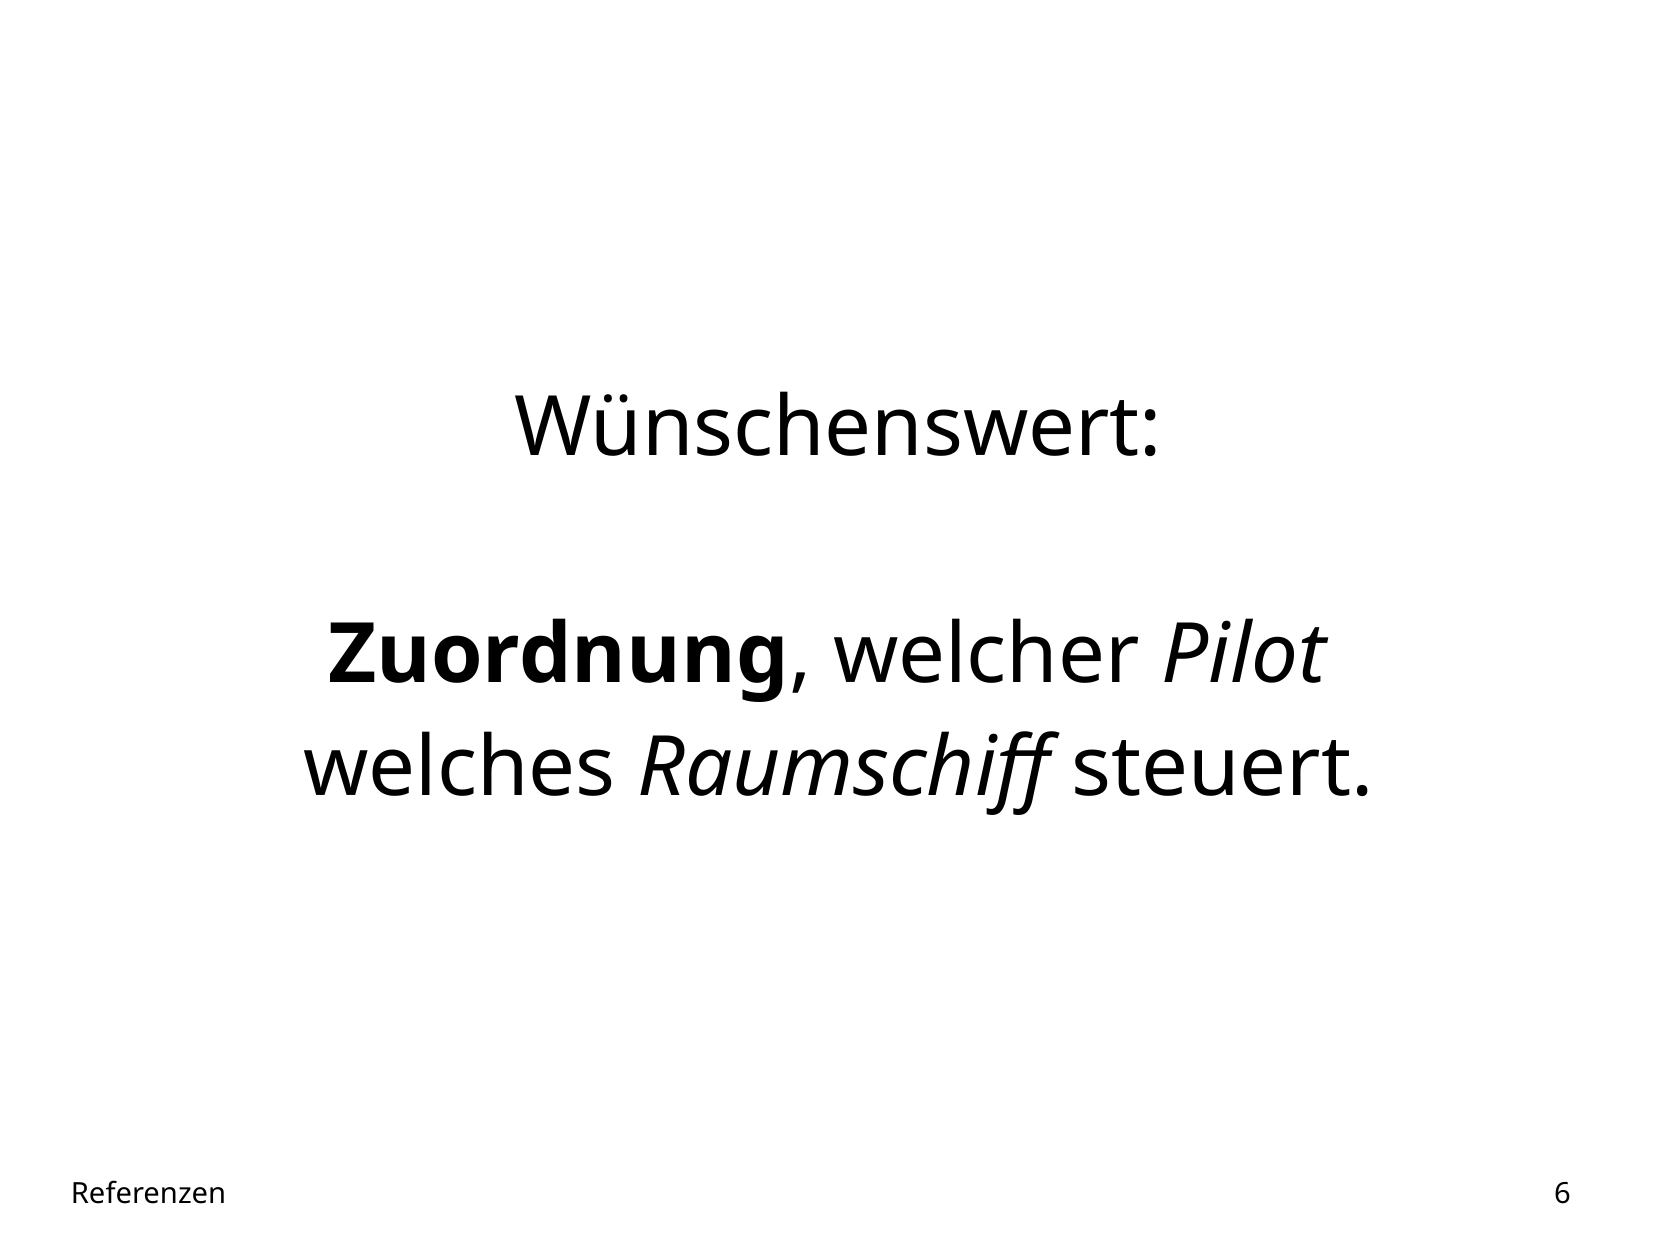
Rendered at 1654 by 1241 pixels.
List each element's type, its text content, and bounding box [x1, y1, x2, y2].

list Wünschenswert: Zuordnung, welcher Pilot welches Raumschiff steuert. [47, 366, 1630, 1146]
